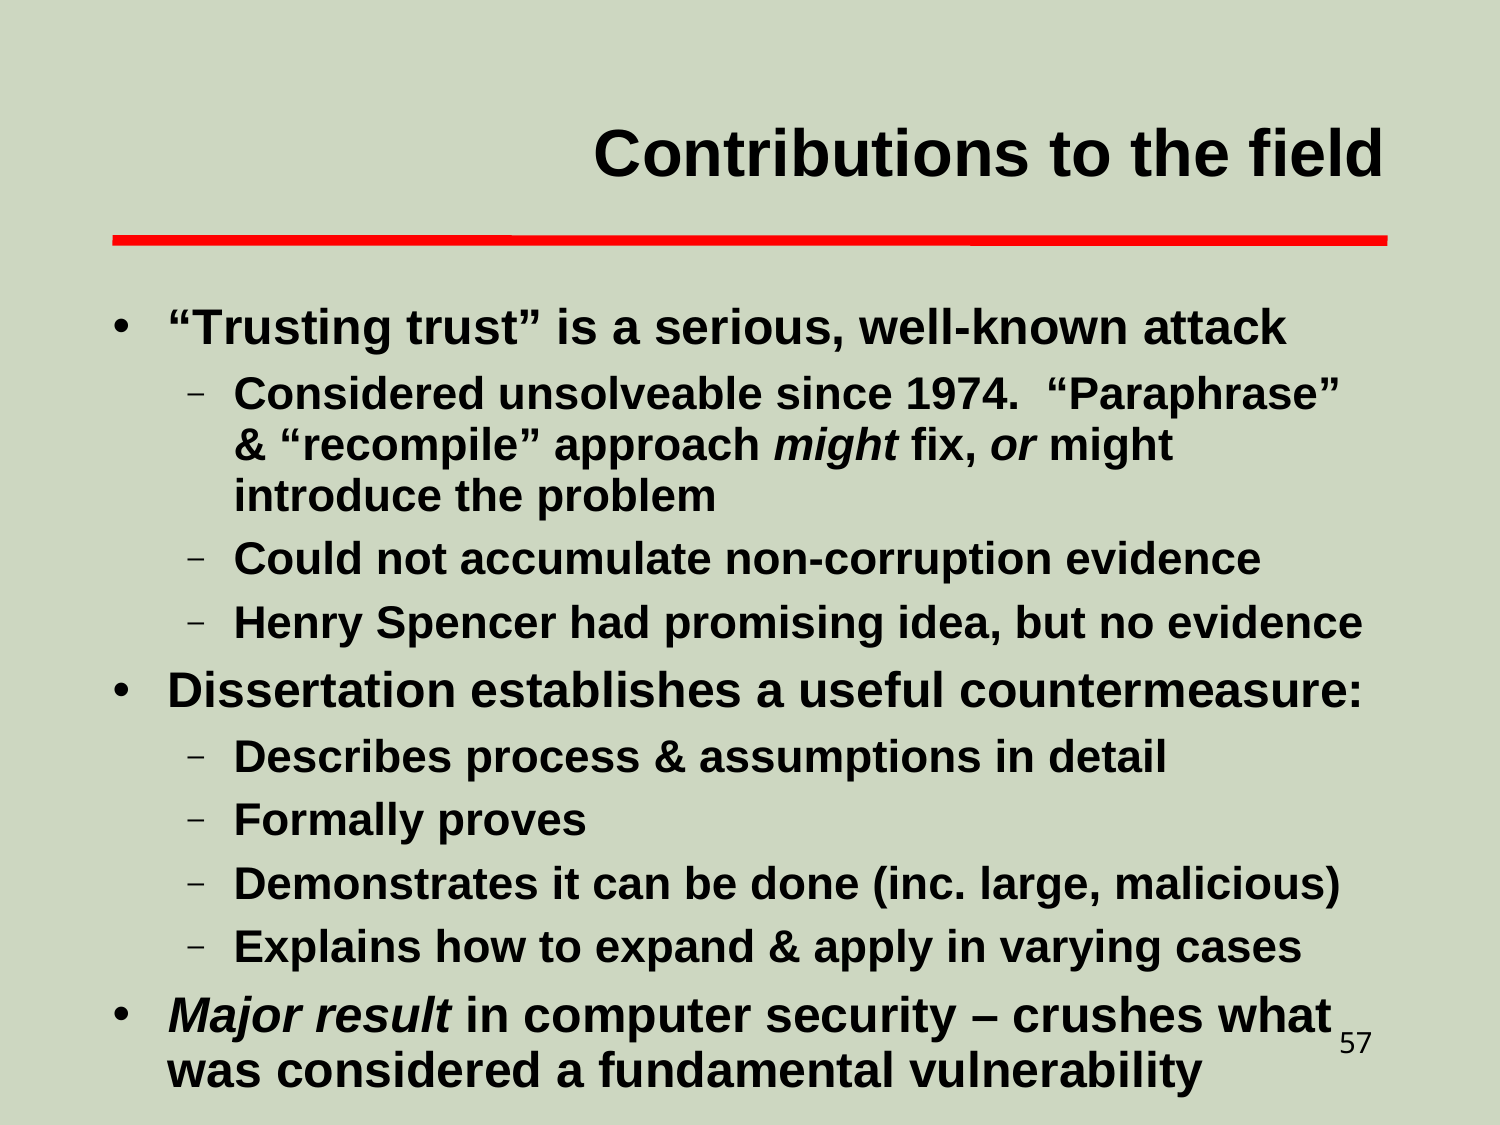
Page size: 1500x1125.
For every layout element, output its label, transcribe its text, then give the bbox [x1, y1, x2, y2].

list “Trusting trust” is a serious, well-known attack Considered unsolveable since 1974. “Paraphrase” & “recompile” approach might fix, or might introduce the problem Could not accumulate non-corruption evidence Henry Spencer had promising idea, but no evidence Dissertation establishes a useful countermeasure: Describes process & assumptions in detail Formally proves Demonstrates it can be done (inc. large, malicious) Explains how to expand & apply in varying cases Major result in computer security – crushes what was considered a fundamental vulnerability [112, 299, 1387, 1100]
title Contributions to the field [124, 93, 1387, 216]
